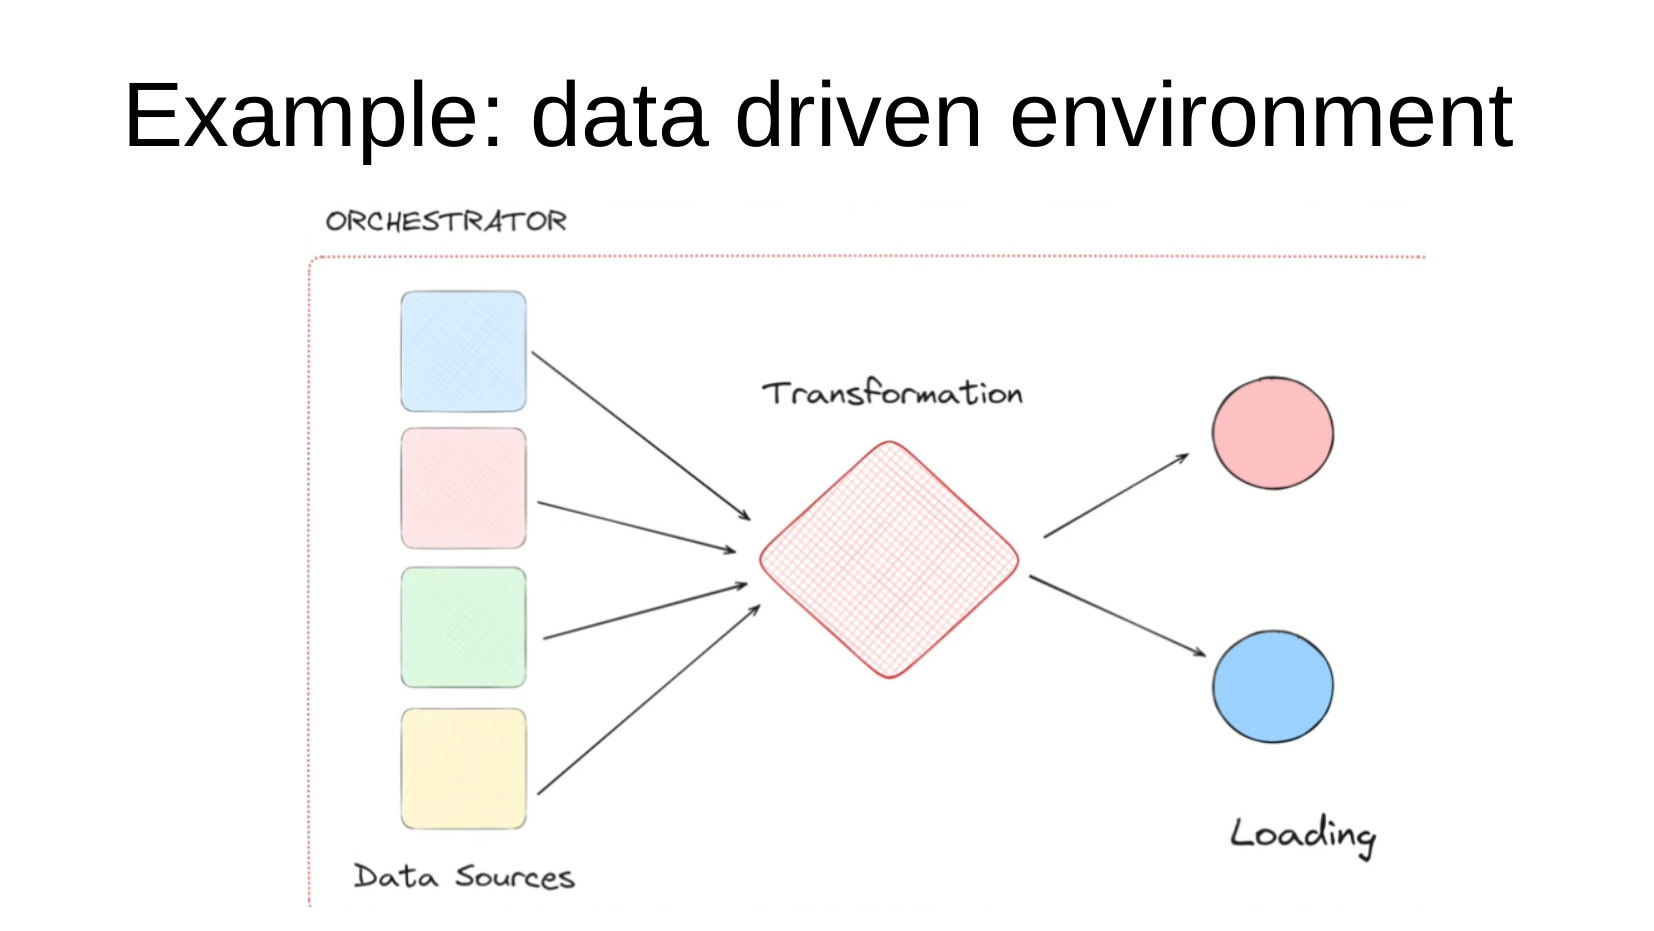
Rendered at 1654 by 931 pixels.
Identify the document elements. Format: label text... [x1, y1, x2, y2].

picture [307, 203, 1426, 907]
title Example: data driven environment [75, 37, 1564, 193]
